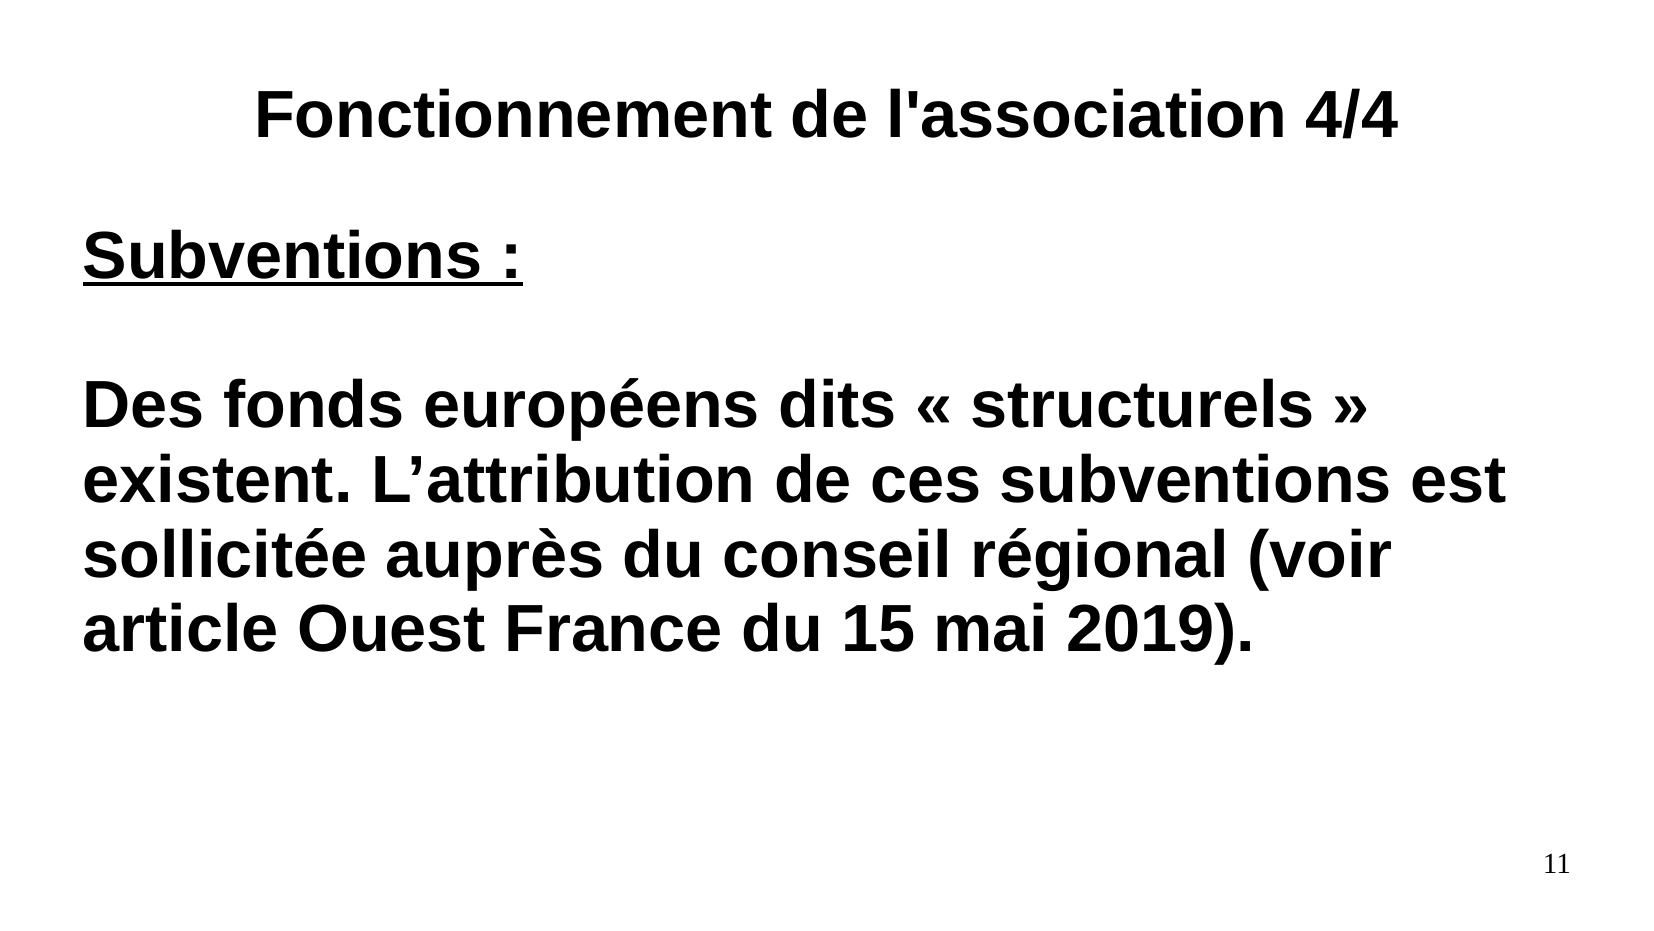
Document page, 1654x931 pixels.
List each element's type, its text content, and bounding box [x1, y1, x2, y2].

title Fonctionnement de l'association 4/4 [82, 37, 1571, 193]
list Subventions : Des fonds européens dits « structurels » existent. L’attribution de ces subventions est sollicitée auprès du conseil régional (voir article Ouest France du 15 mai 2019). [82, 217, 1571, 758]
